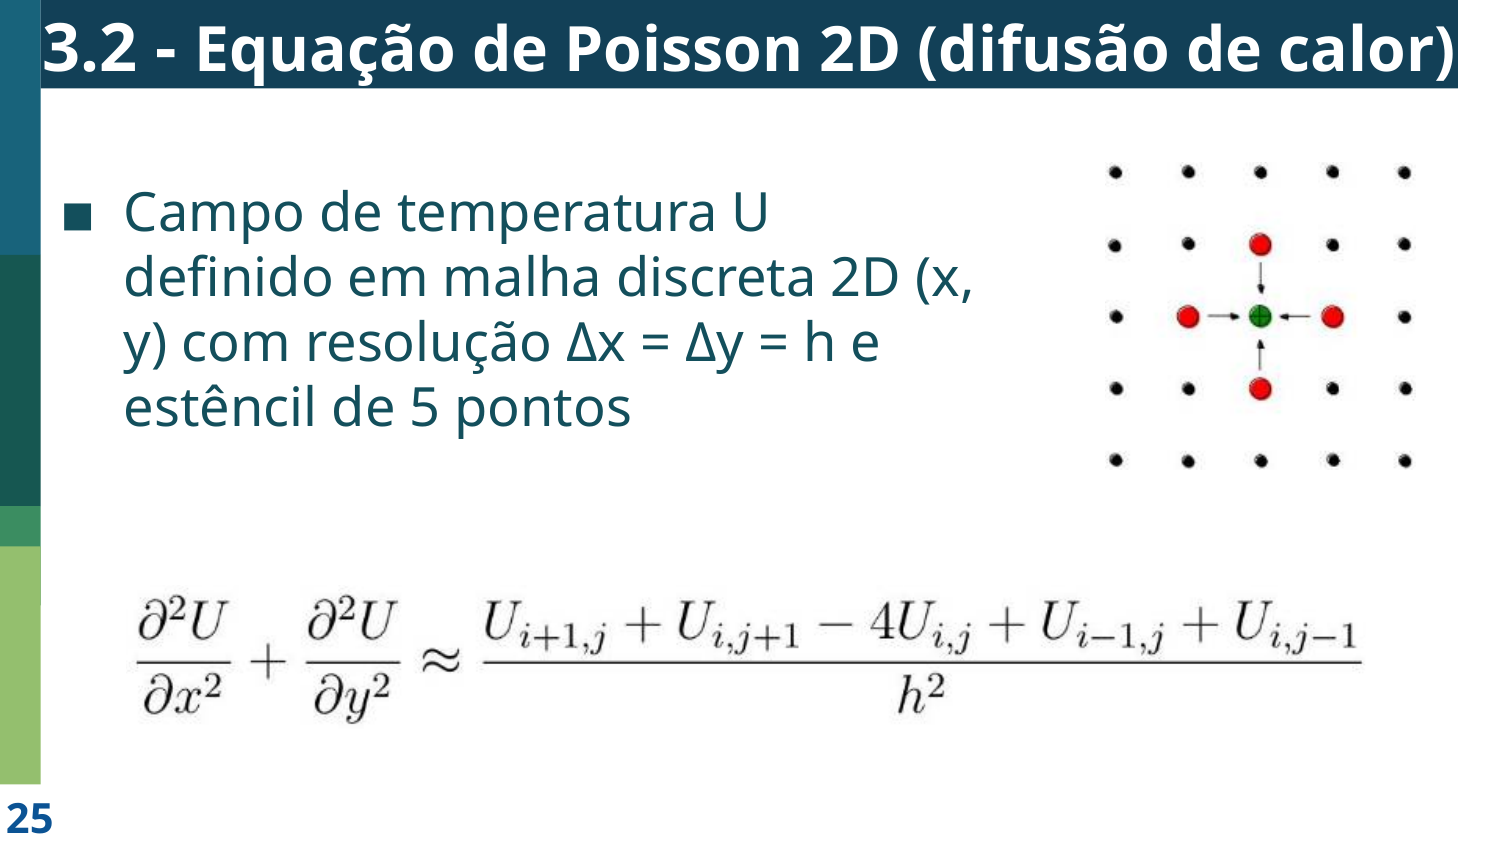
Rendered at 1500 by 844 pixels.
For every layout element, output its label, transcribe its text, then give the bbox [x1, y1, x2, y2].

picture [126, 585, 1373, 732]
title 3.2 - Equação de Poisson 2D (difusão de calor) [15, 0, 1486, 89]
picture [1105, 162, 1416, 470]
list Campo de temperatura U definido em malha discreta 2D (x, y) com resolução Δx = Δy = h e estêncil de 5 pontos [33, 162, 1007, 672]
slide_number <number> [0, 785, 59, 844]
